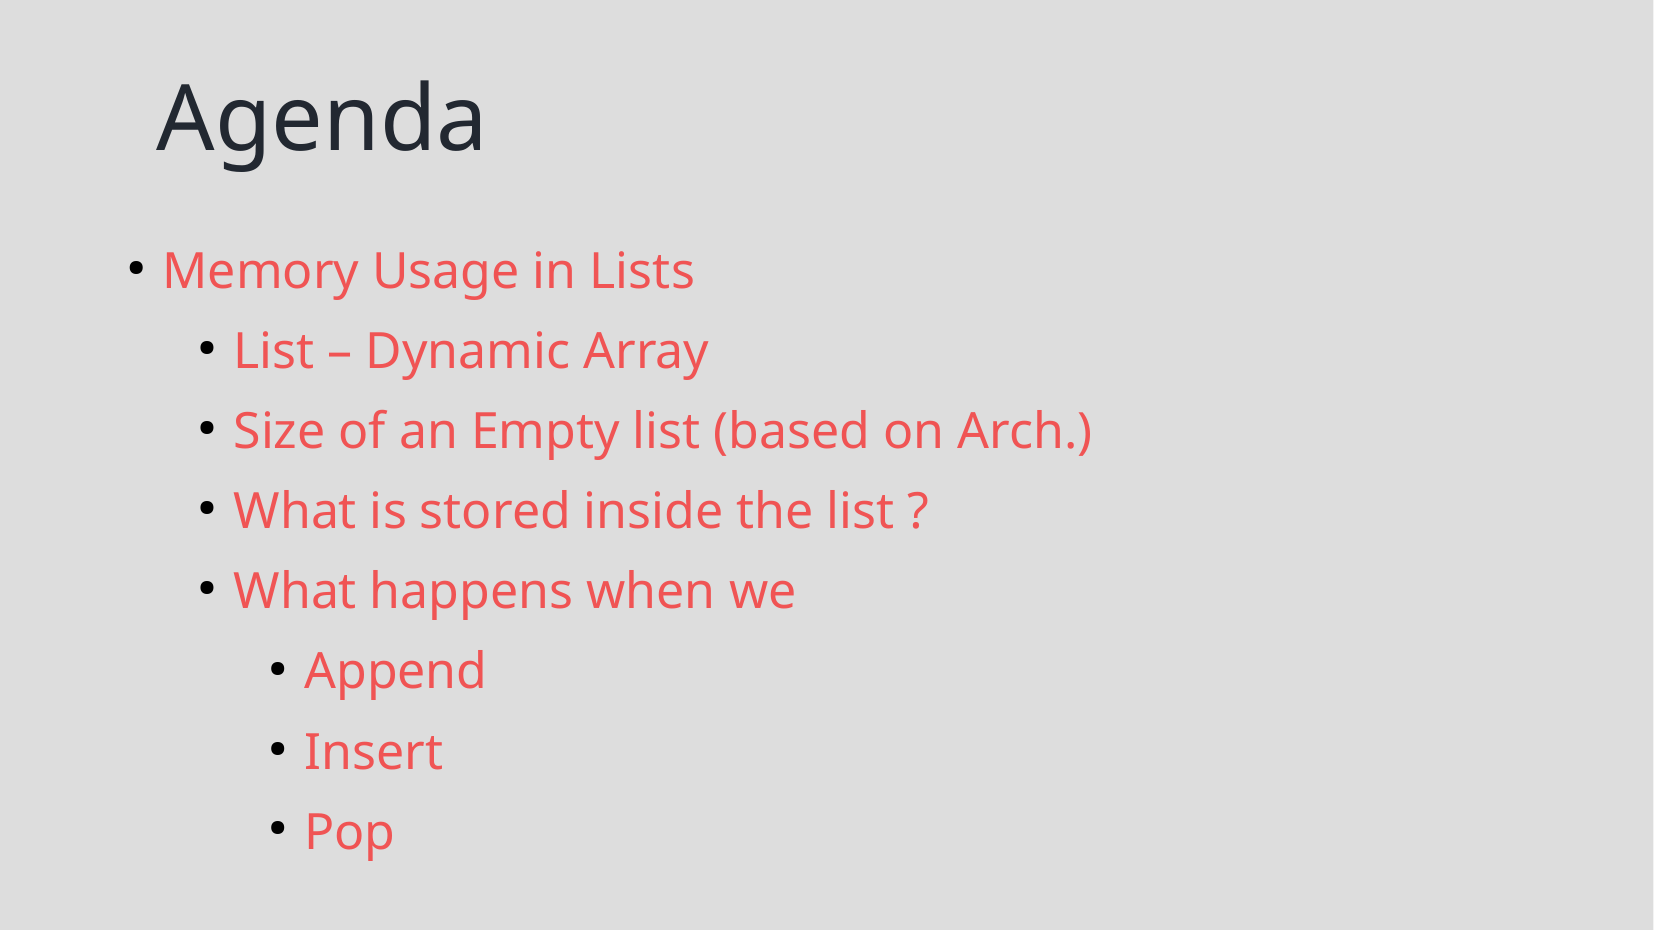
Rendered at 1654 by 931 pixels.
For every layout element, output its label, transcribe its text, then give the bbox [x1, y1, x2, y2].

text_box Memory Usage in Lists List – Dynamic Array Size of an Empty list (based on Arch.) What is stored inside the list ? What happens when we Append Insert Pop [112, 227, 1555, 861]
title Agenda [82, 37, 563, 193]
